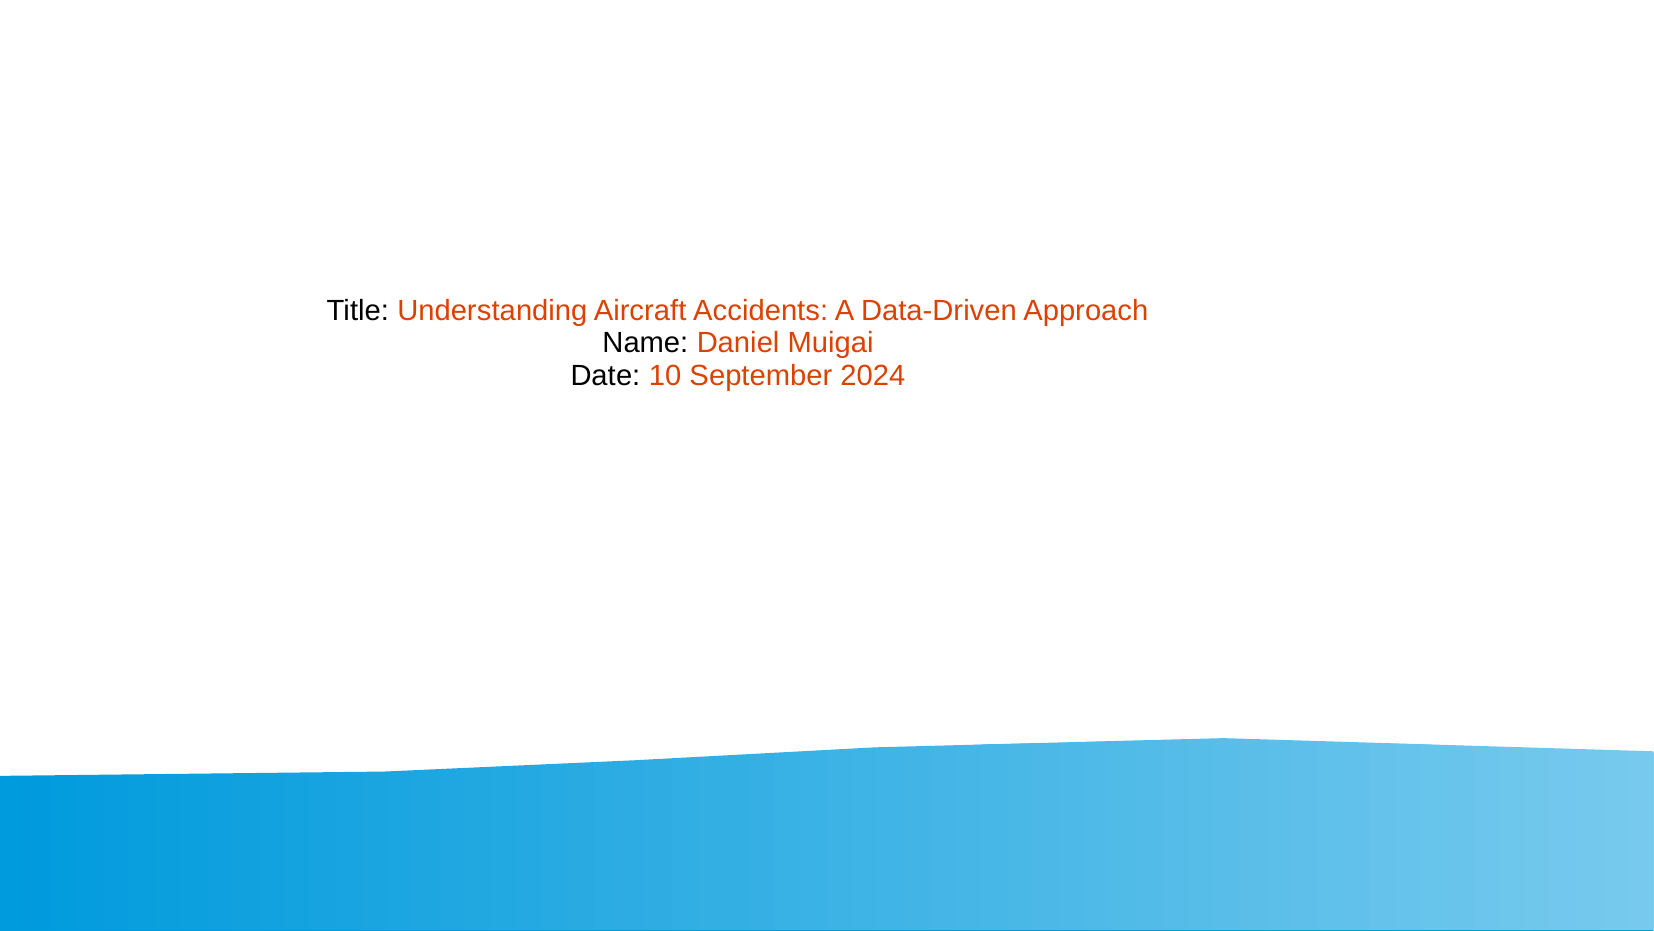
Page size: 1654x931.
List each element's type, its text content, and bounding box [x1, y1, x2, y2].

title Title: Understanding Aircraft Accidents: A Data-Driven Approach Name: Daniel Muigai Date: 10 September 2024 [0, 265, 1477, 443]
